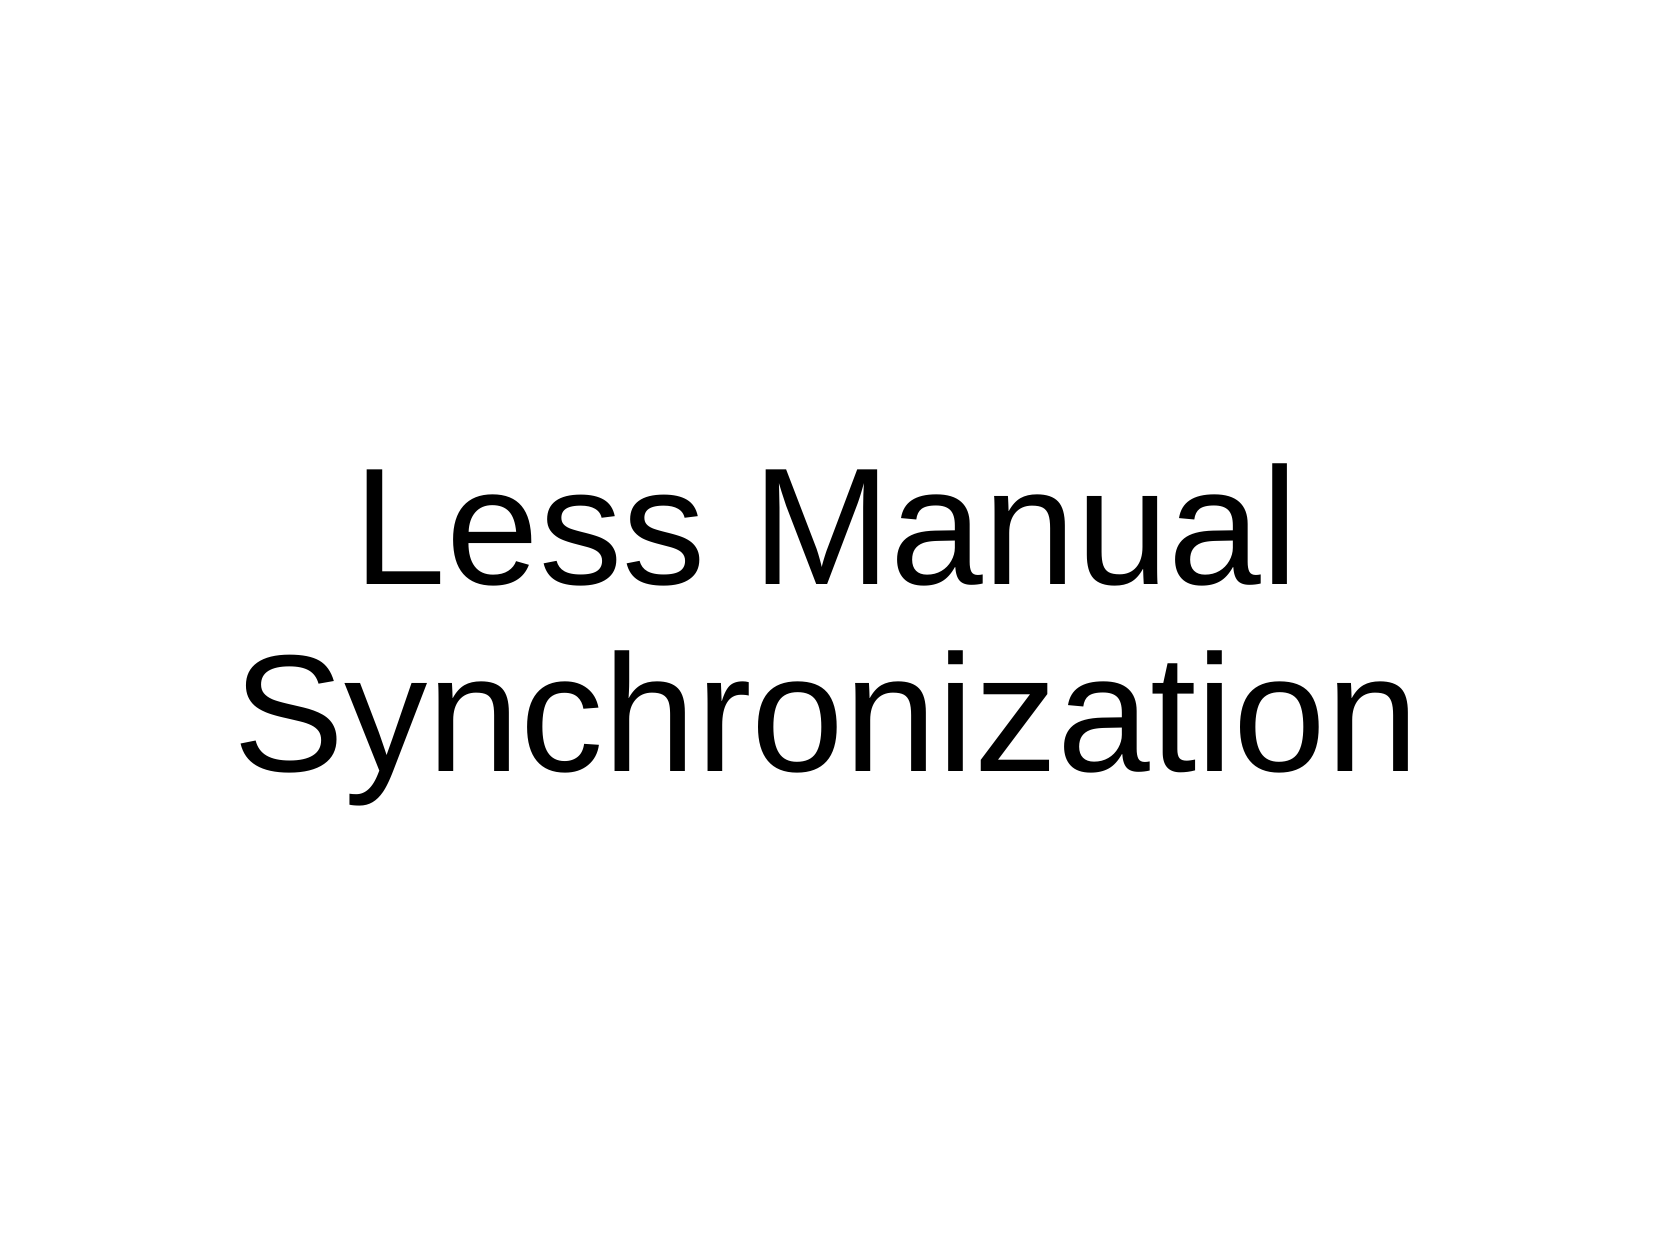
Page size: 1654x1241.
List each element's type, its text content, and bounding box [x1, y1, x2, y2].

text_box Less Manual Synchronization [144, 426, 1510, 814]
